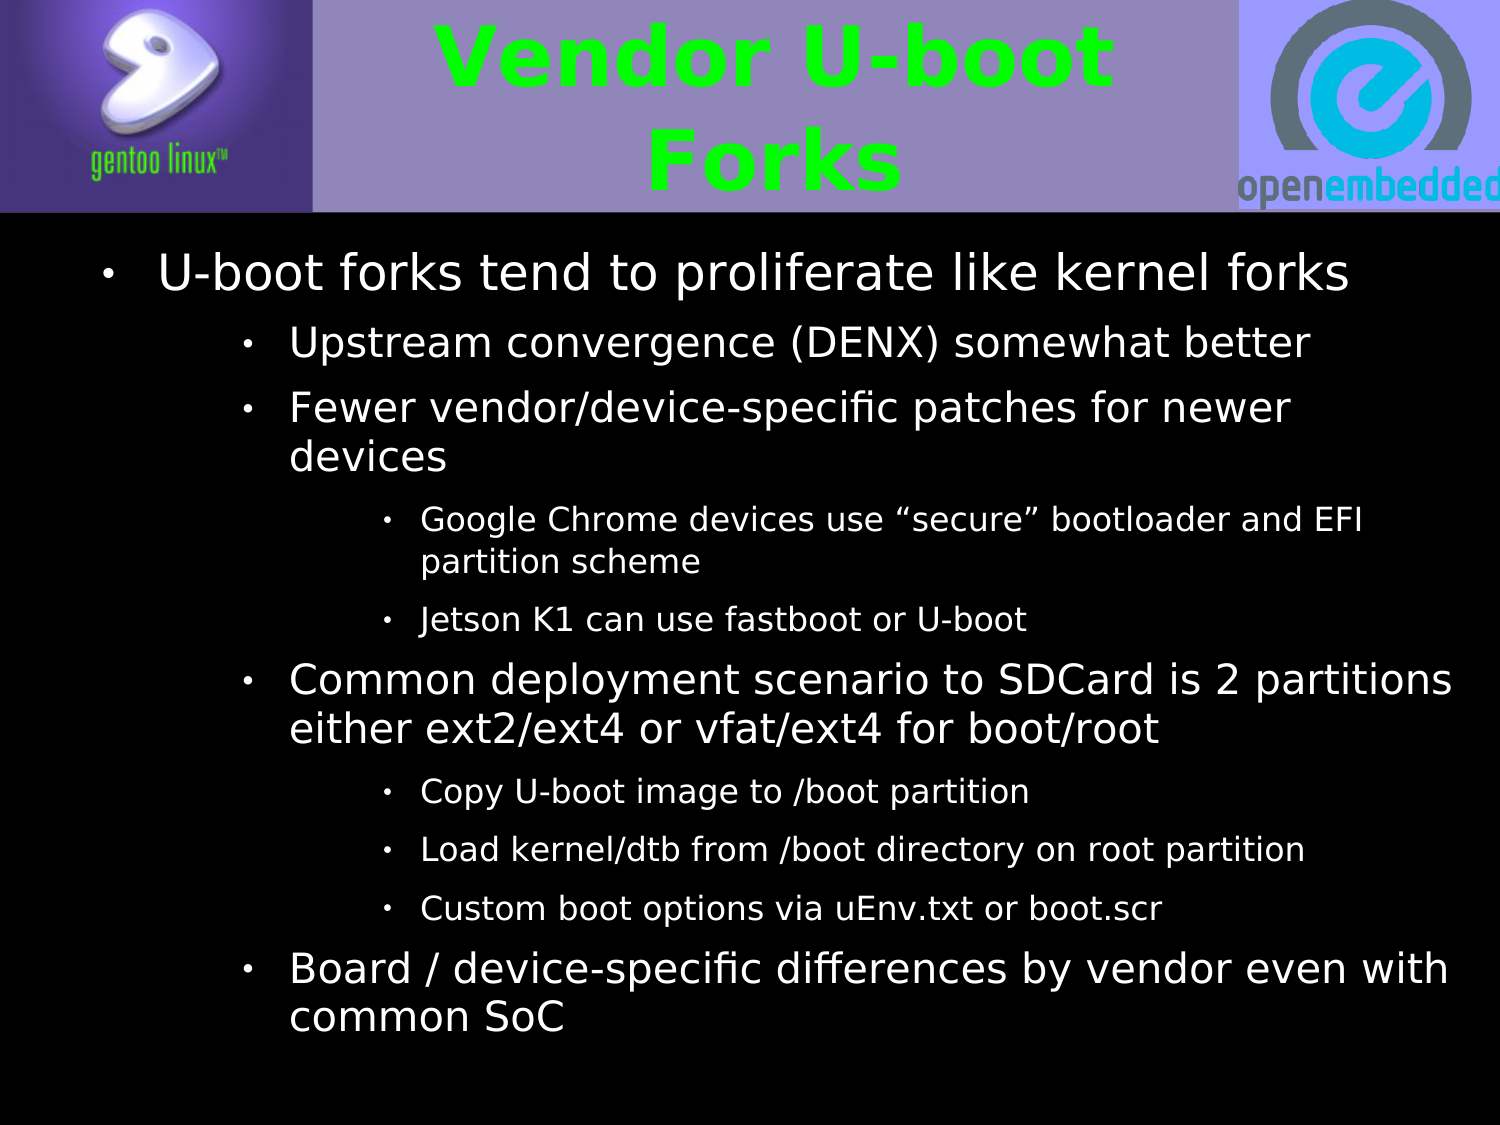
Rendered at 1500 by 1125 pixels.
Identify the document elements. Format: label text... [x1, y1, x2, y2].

picture [0, 0, 302, 184]
list U-boot forks tend to proliferate like kernel forks Upstream convergence (DENX) somewhat better Fewer vendor/device-specific patches for newer devices Google Chrome devices use “secure” bootloader and EFI partition scheme Jetson K1 can use fastboot or U-boot Common deployment scenario to SDCard is 2 partitions either ext2/ext4 or vfat/ext4 for boot/root Copy U-boot image to /boot partition Load kernel/dtb from /boot directory on root partition Custom boot options via uEnv.txt or boot.scr Board / device-specific differences by vendor even with common SoC [45, 244, 1456, 1042]
title Vendor U-boot Forks [319, 5, 1230, 207]
picture [1238, 0, 1500, 210]
